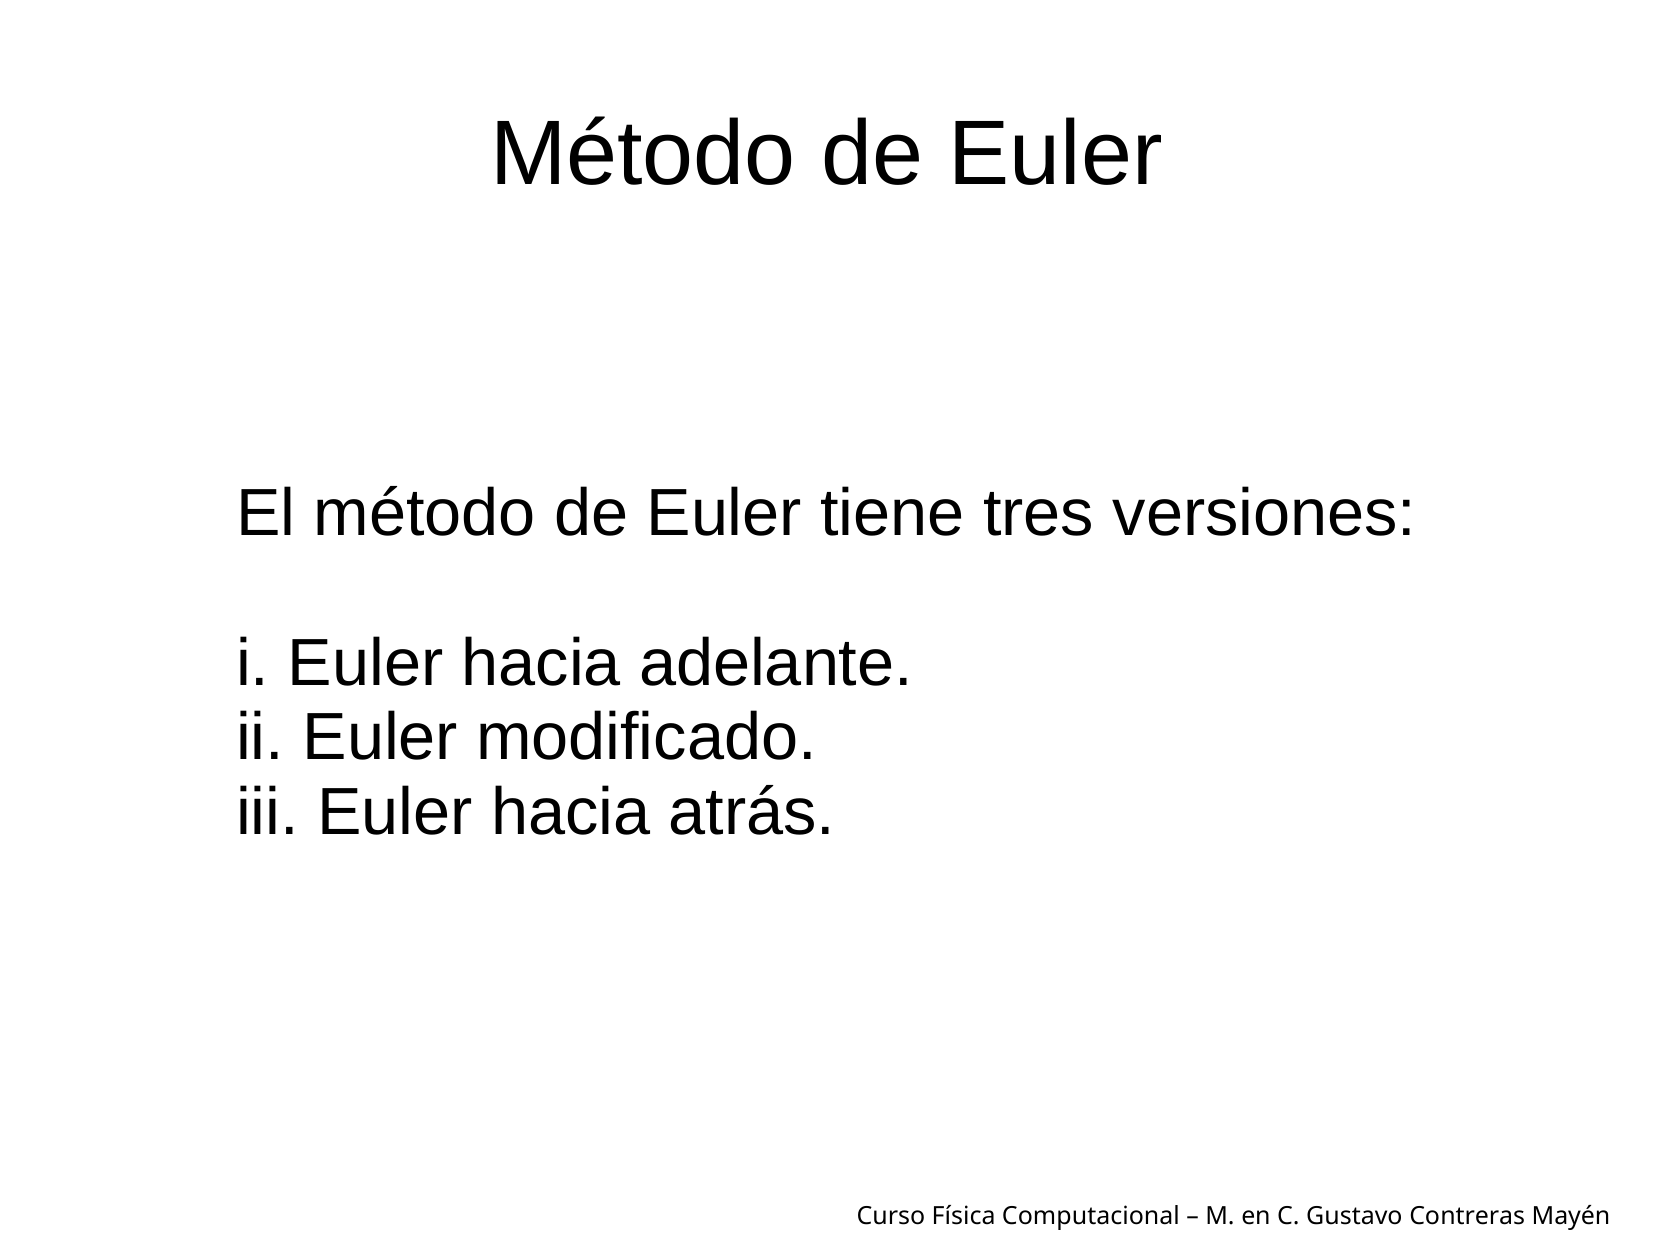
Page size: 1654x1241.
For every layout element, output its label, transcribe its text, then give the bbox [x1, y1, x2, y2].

subtitle El método de Euler tiene tres versiones: i. Euler hacia adelante. ii. Euler modificado. iii. Euler hacia atrás. [236, 297, 1571, 1102]
title Método de Euler [82, 49, 1571, 257]
